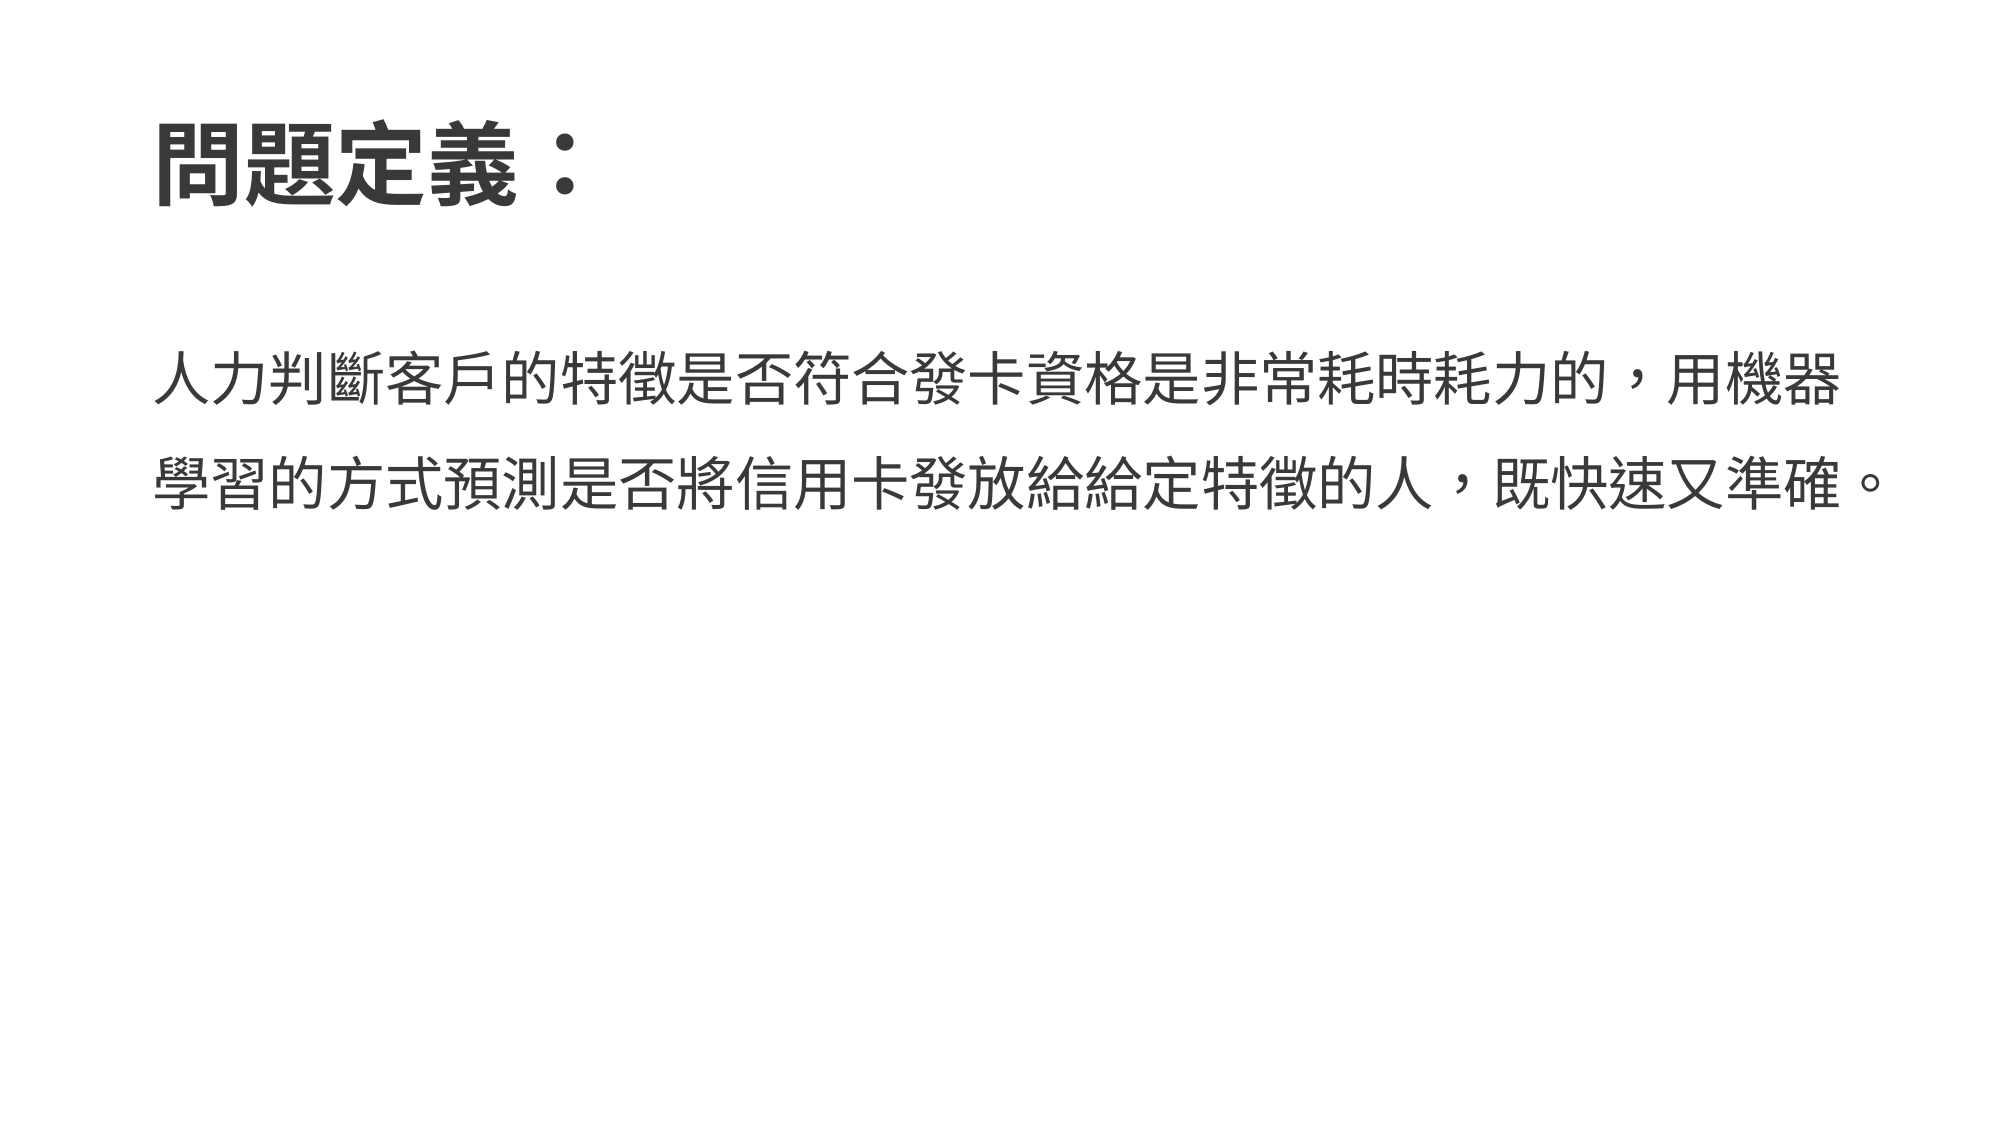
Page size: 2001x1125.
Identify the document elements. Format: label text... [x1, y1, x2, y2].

title 問題定義： [137, 59, 1863, 278]
list 人力判斷客戶的特徵是否符合發卡資格是非常耗時耗力的，用機器學習的方式預測是否將信用卡發放給給定特徵的人，既快速又準確。 [137, 299, 1863, 1014]
